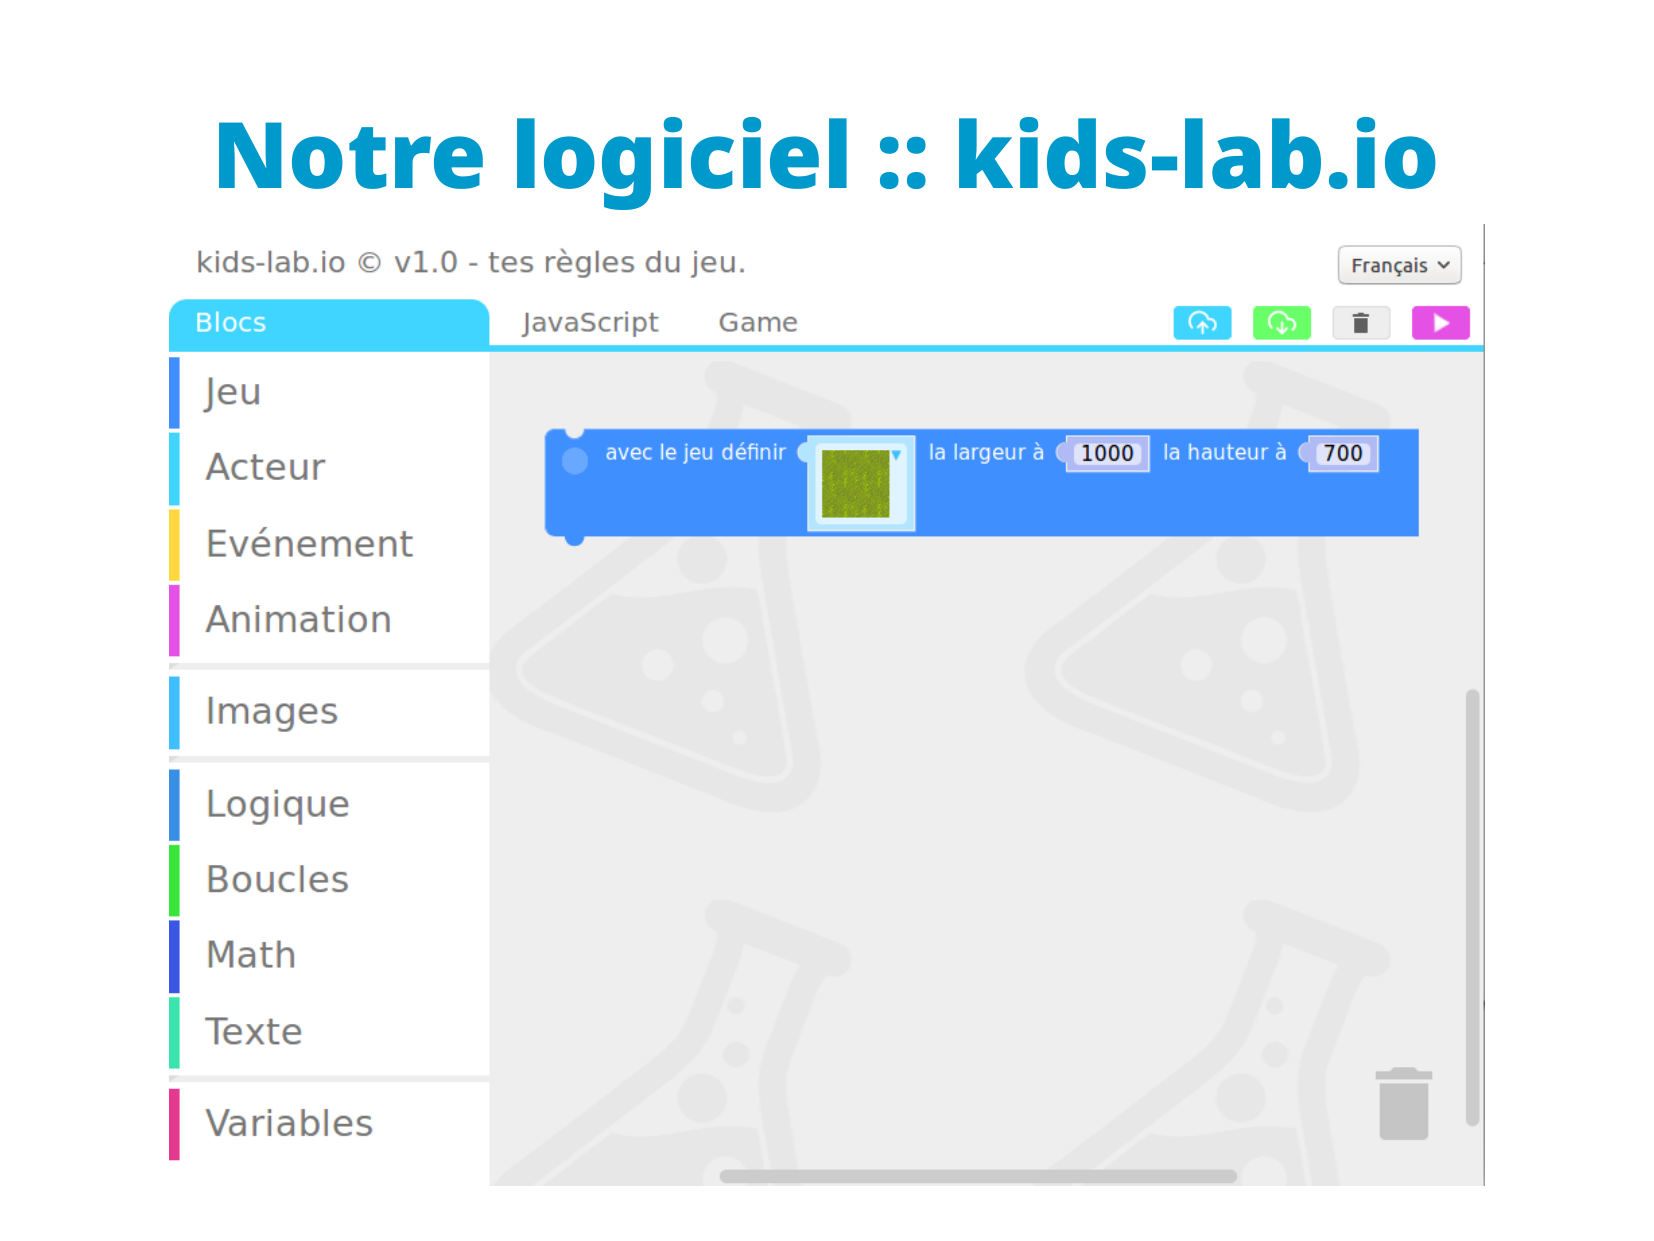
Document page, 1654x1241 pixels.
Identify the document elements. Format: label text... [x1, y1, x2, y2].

title Notre logiciel :: kids-lab.io [82, 49, 1571, 257]
picture [169, 224, 1485, 1186]
